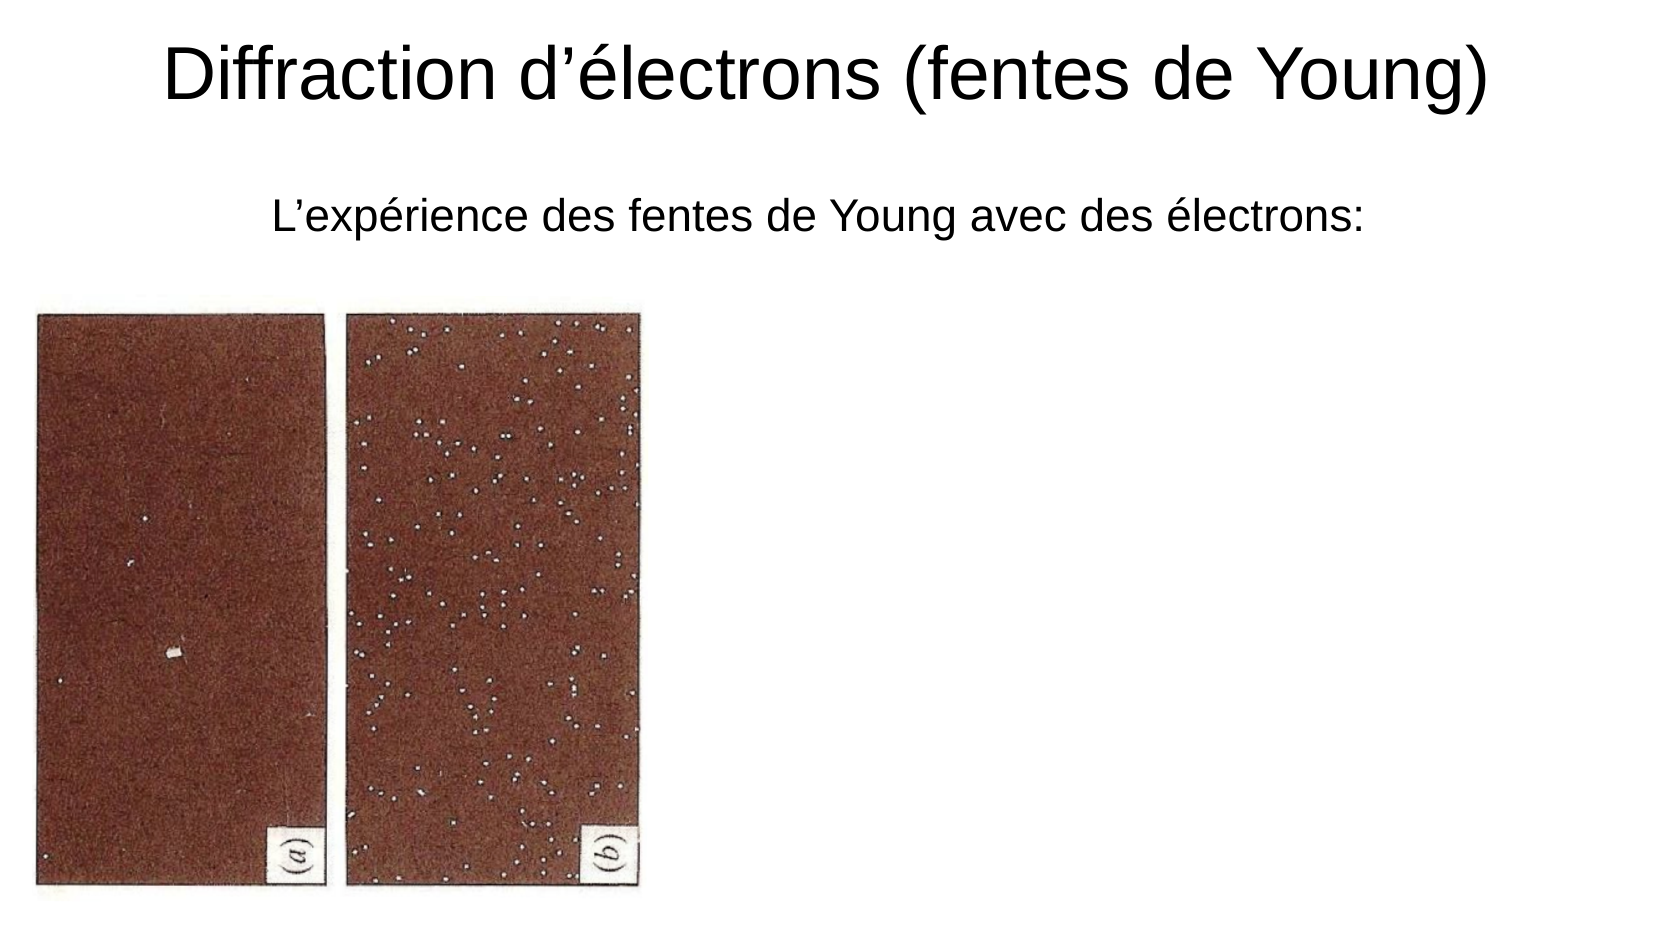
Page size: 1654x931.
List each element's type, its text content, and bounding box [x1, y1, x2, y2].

picture [31, 293, 649, 903]
title Diffraction d’électrons (fentes de Young) [82, 0, 1571, 152]
text_box L’expérience des fentes de Young avec des électrons: [256, 182, 1388, 300]
